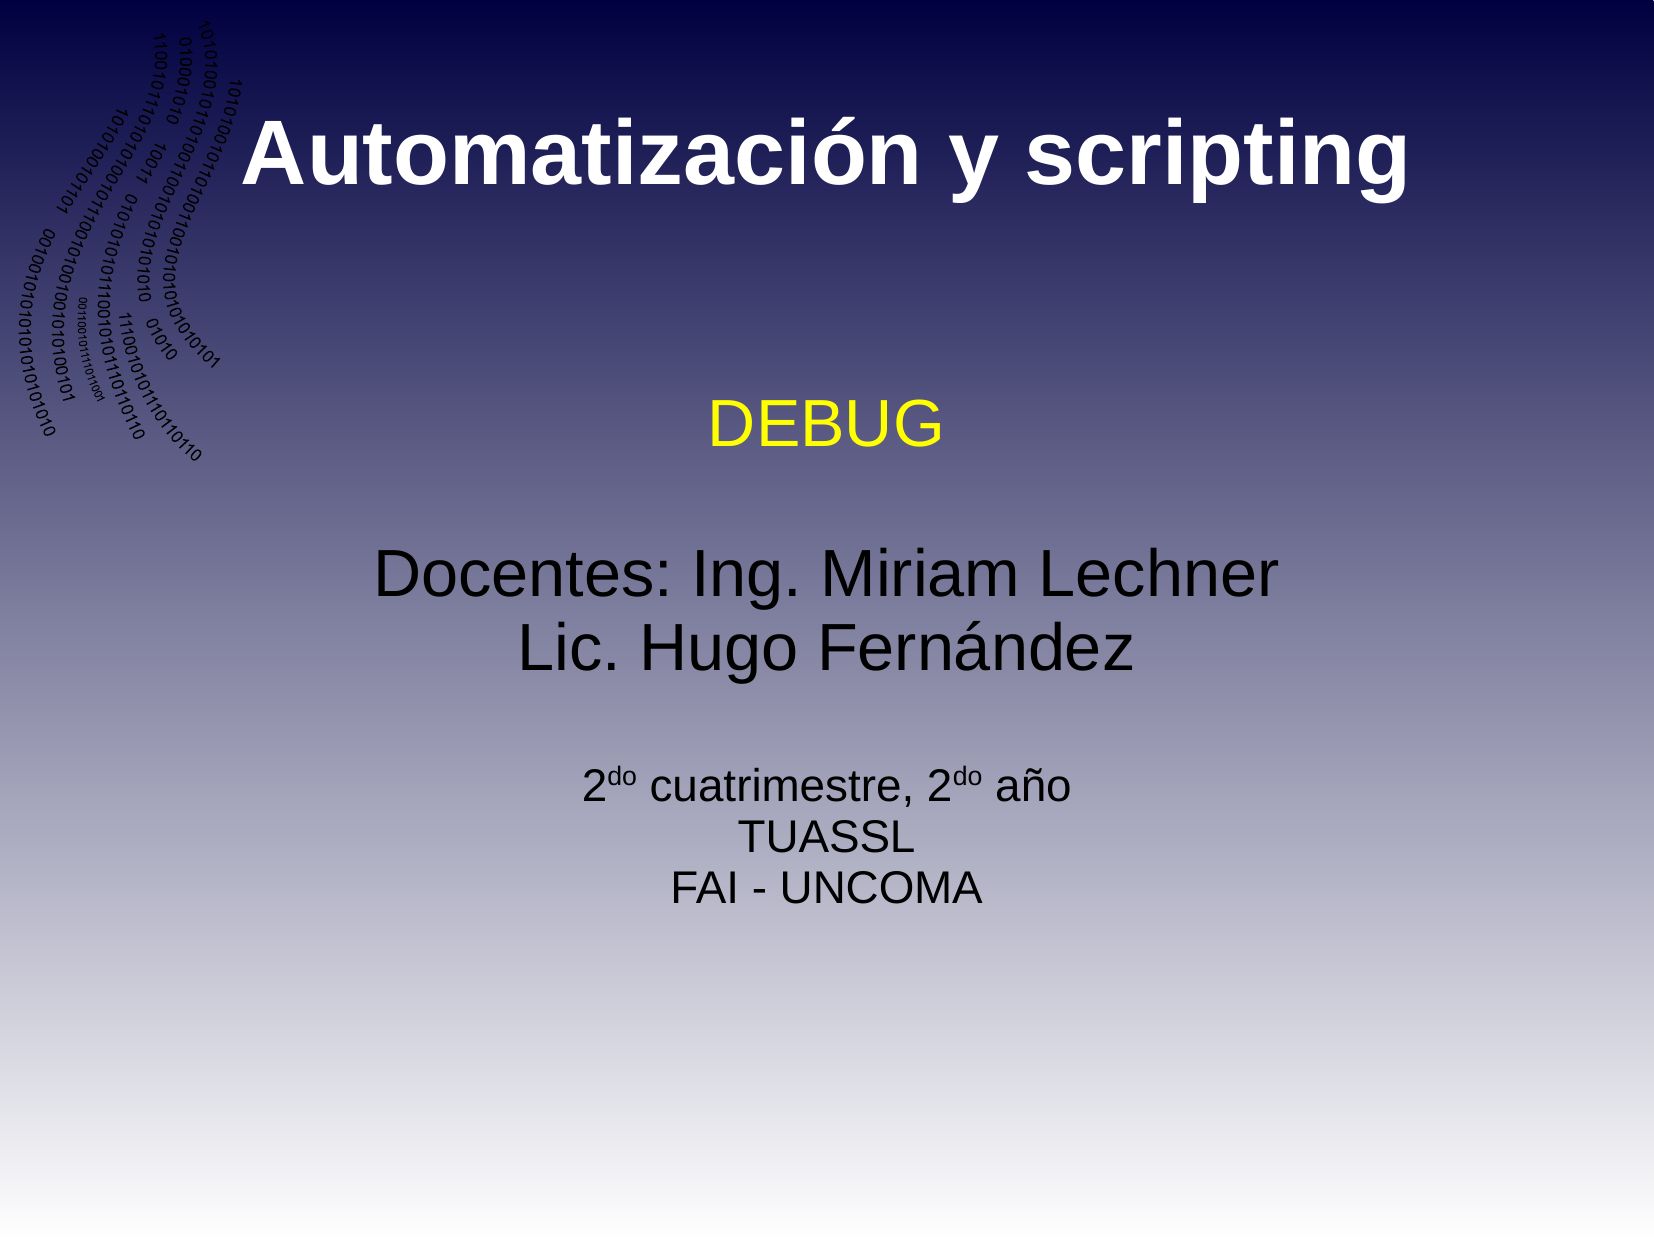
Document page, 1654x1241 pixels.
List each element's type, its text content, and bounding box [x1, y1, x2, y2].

title Automatización y scripting [243, 49, 1571, 257]
subtitle DEBUG Docentes: Ing. Miriam Lechner Lic. Hugo Fernández 2do cuatrimestre, 2do año TUASSL FAI - UNCOMA [82, 282, 1571, 1017]
picture [18, 20, 243, 461]
